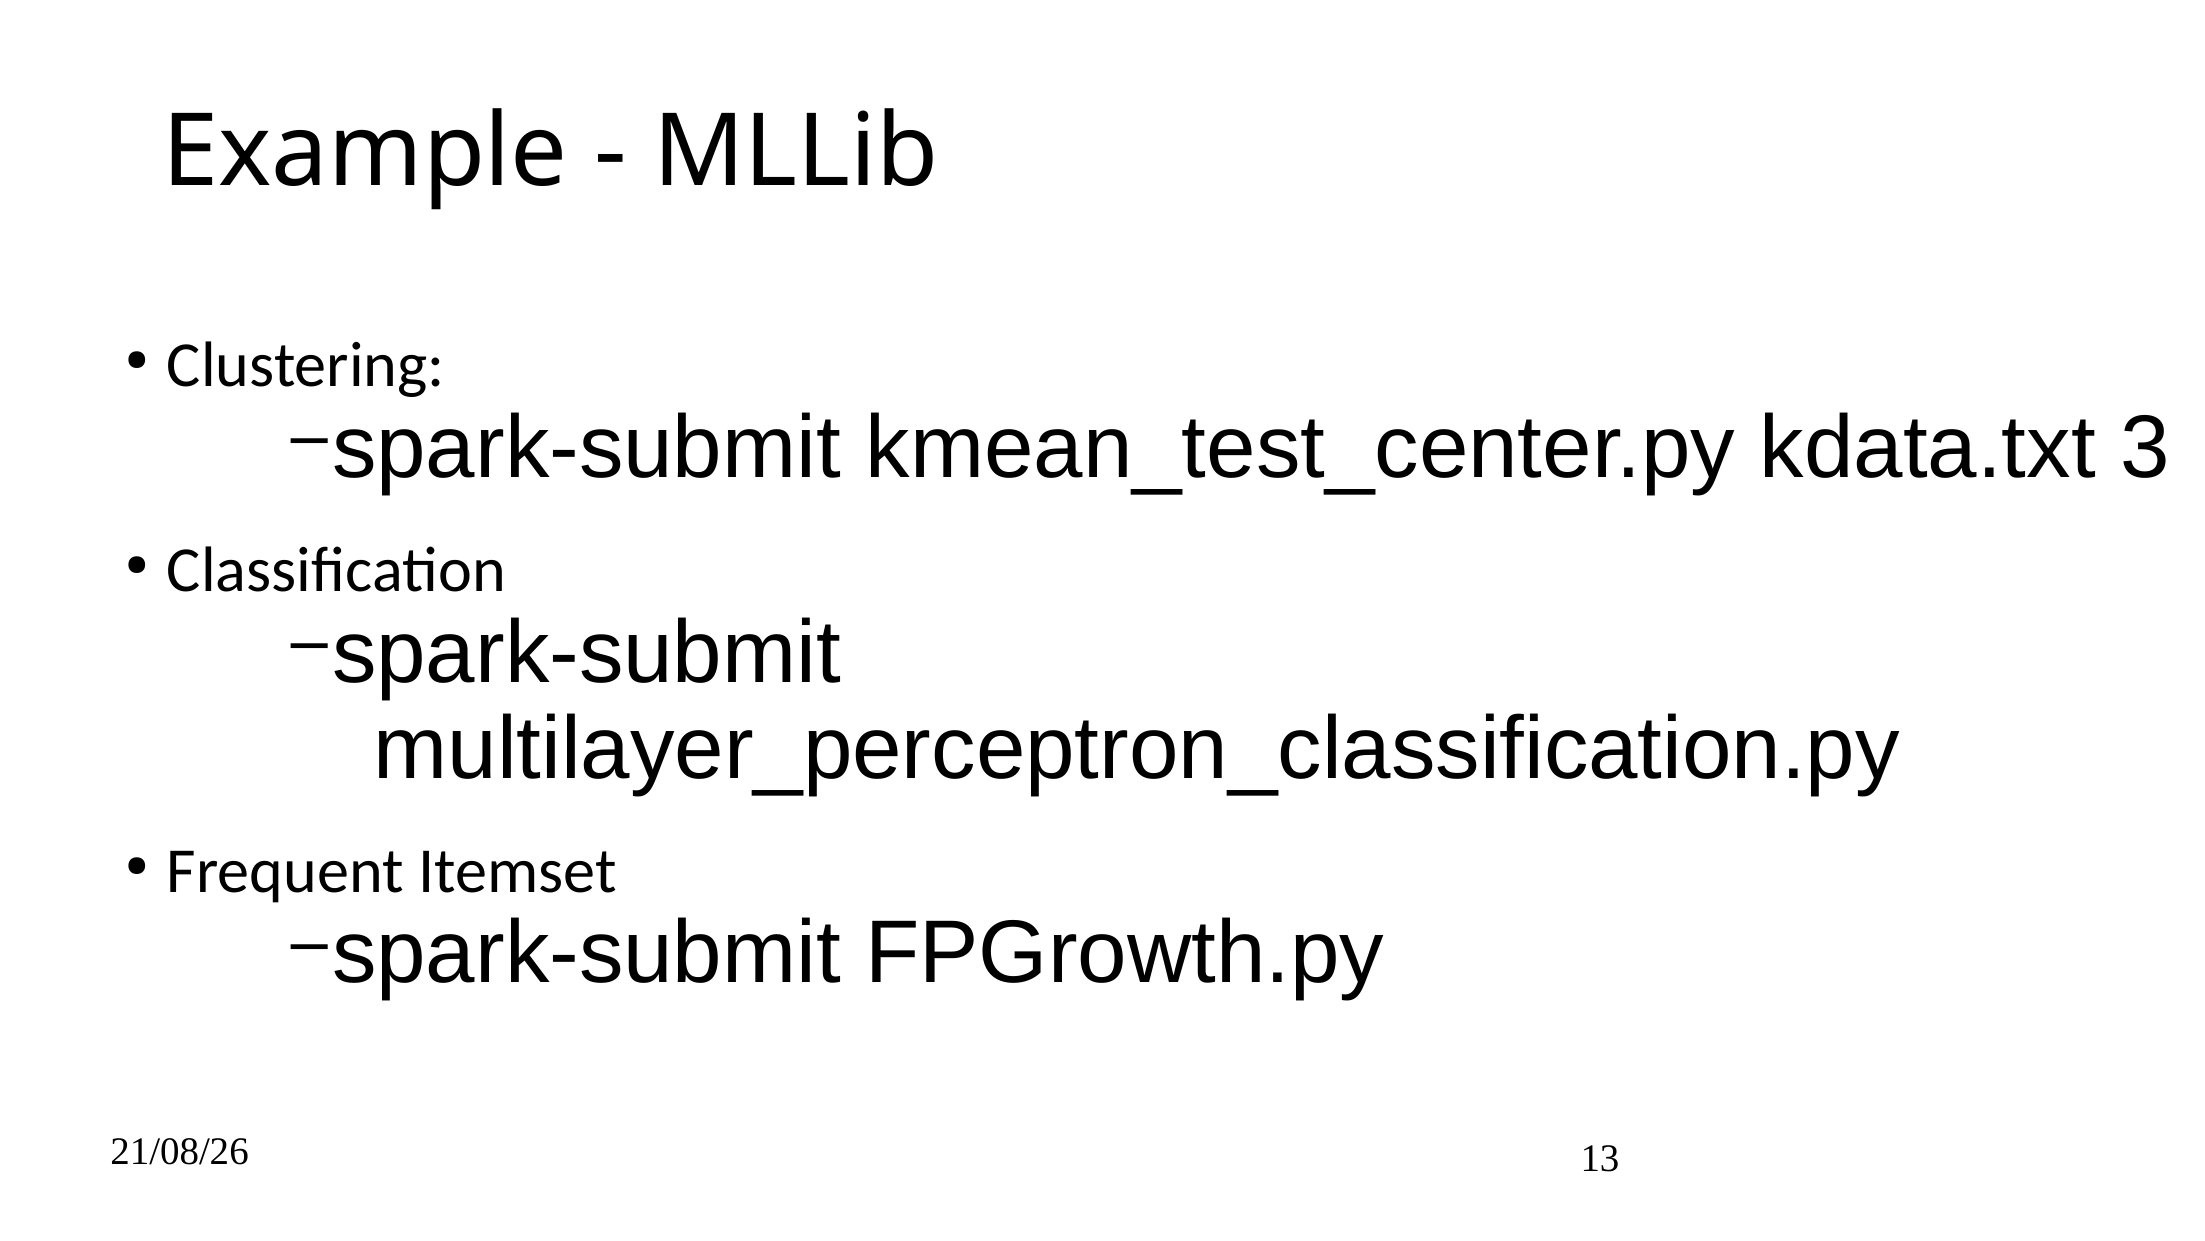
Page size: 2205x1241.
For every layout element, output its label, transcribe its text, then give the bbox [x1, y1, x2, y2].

text_box 25-11-2022 [110, 1140, 625, 1241]
title Example - MLLib [147, 49, 1985, 257]
list Clustering: spark-submit kmean_test_center.py kdata.txt 3 Classification spark-submit multilayer_perceptron_classification.py Frequent Itemset spark-submit FPGrowth.py [110, 323, 2205, 1140]
text_box [1580, 1140, 2095, 1241]
